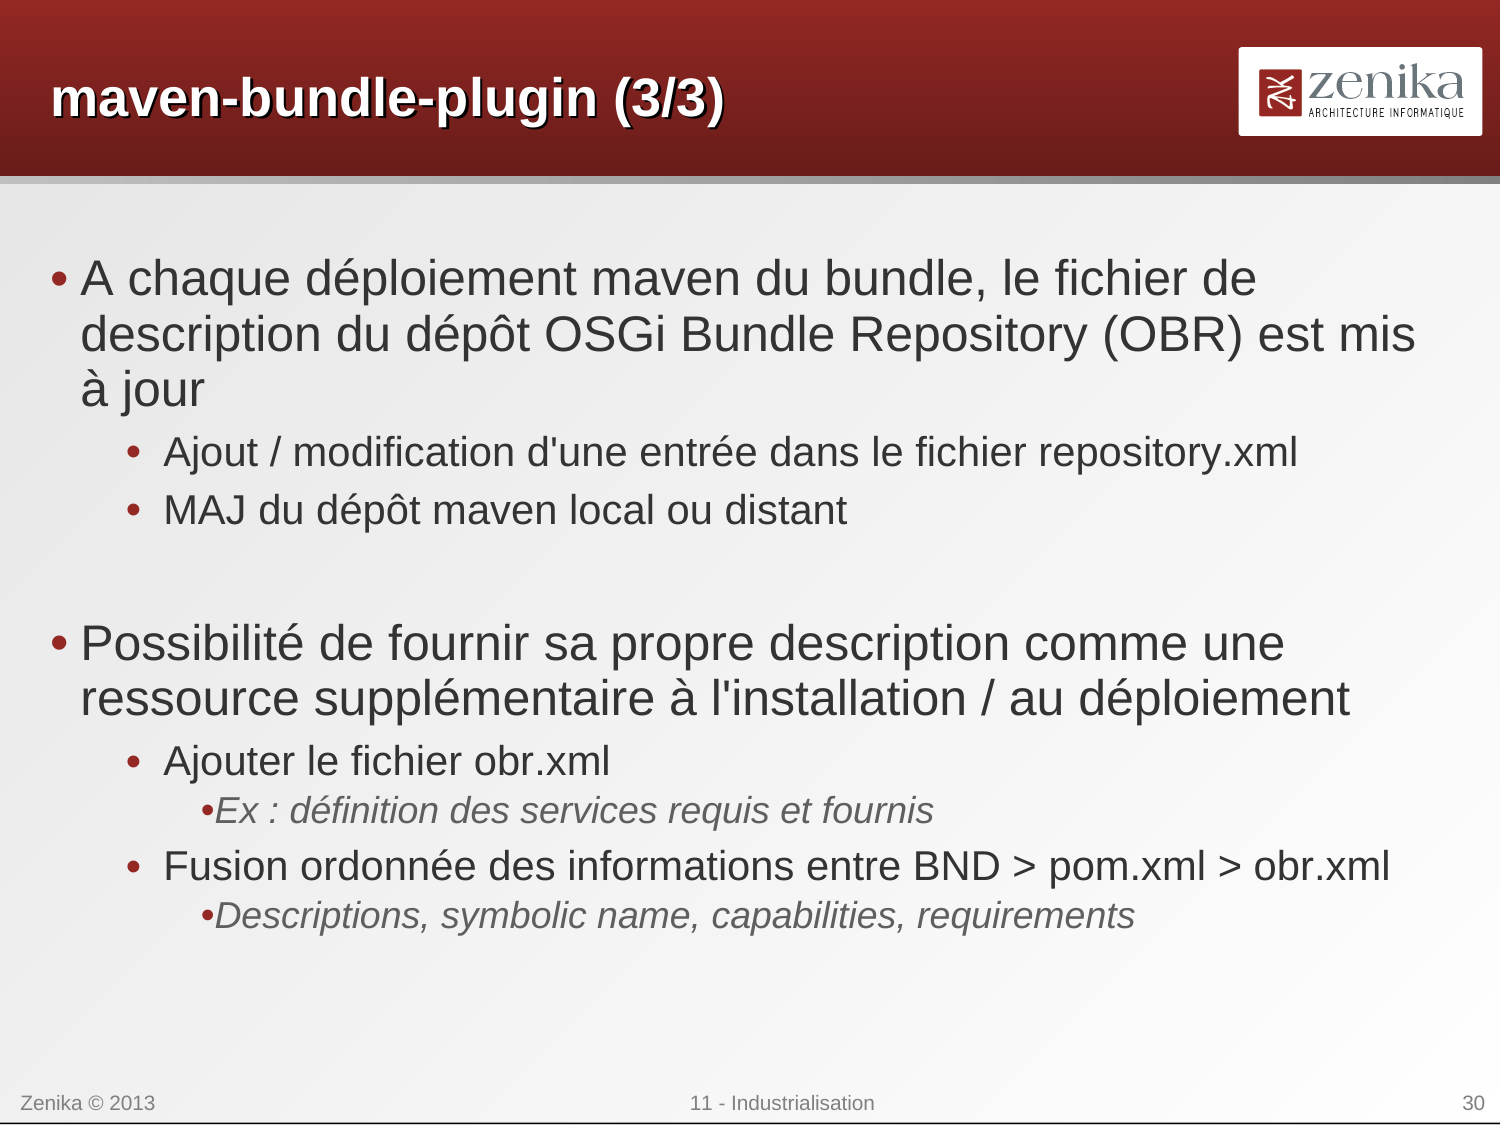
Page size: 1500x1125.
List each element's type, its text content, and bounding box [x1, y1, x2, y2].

list A chaque déploiement maven du bundle, le fichier de description du dépôt OSGi Bundle Repository (OBR) est mis à jour Ajout / modification d'une entrée dans le fichier repository.xml MAJ du dépôt maven local ou distant Possibilité de fournir sa propre description comme une ressource supplémentaire à l'installation / au déploiement Ajouter le fichier obr.xml Ex : définition des services requis et fournis Fusion ordonnée des informations entre BND > pom.xml > obr.xml Descriptions, symbolic name, capabilities, requirements [50, 249, 1435, 1064]
title maven-bundle-plugin (3/3) [49, 15, 1205, 180]
picture [1257, 58, 1464, 125]
